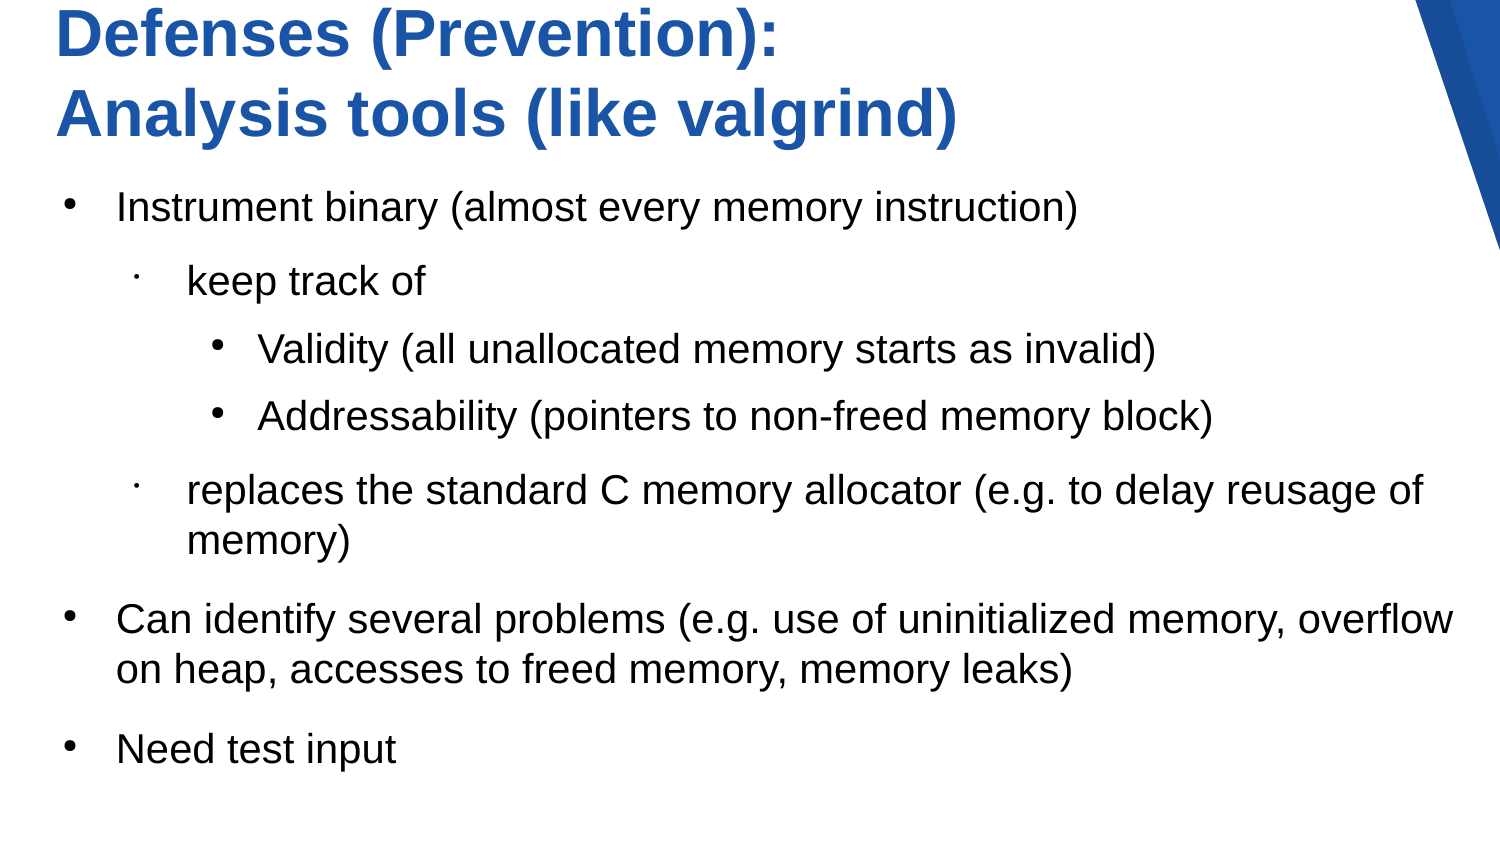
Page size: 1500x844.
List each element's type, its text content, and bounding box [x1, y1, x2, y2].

list Instrument binary (almost every memory instruction) keep track of Validity (all unallocated memory starts as invalid) Addressability (pointers to non-freed memory block) replaces the standard C memory allocator (e.g. to delay reusage of memory) Can identify several problems (e.g. use of uninitialized memory, overflow on heap, accesses to freed memory, memory leaks) Need test input [30, 165, 1486, 710]
title Defenses (Prevention): Analysis tools (like valgrind) [40, 97, 1306, 166]
